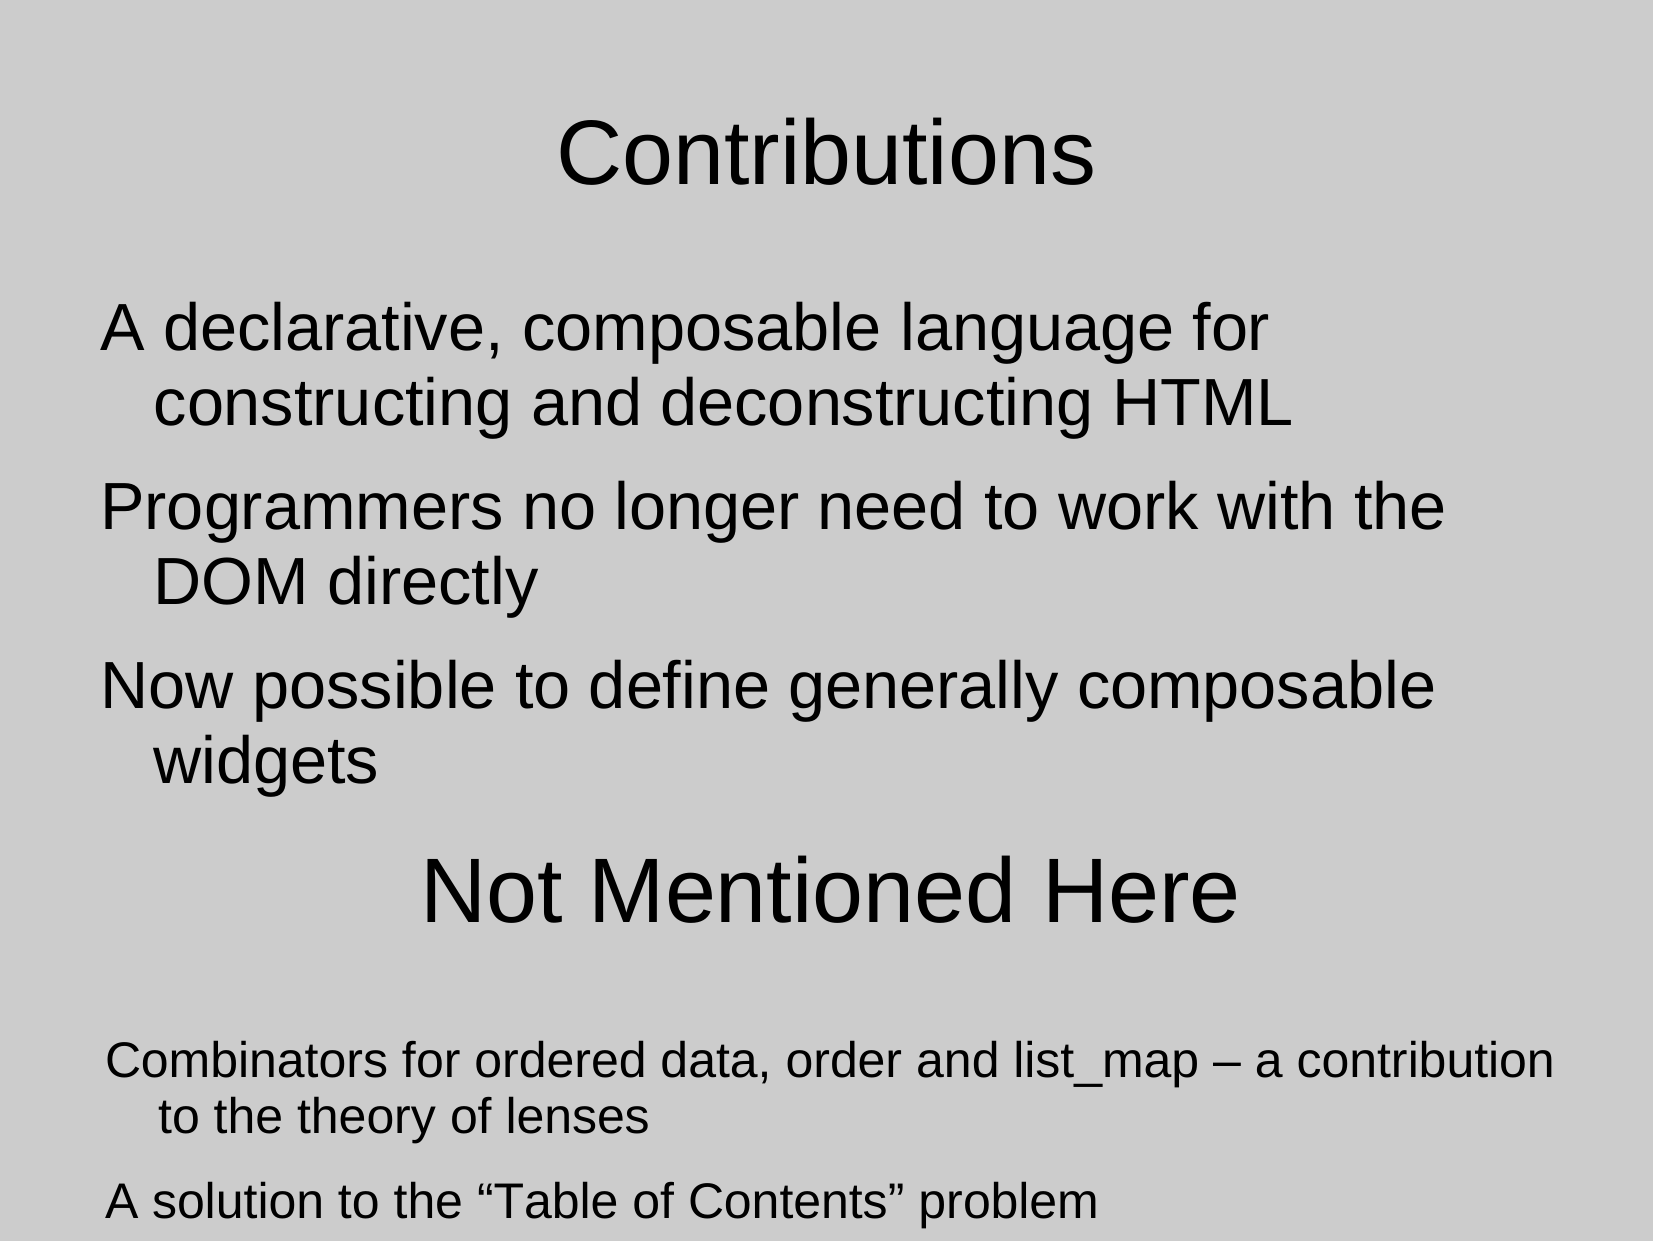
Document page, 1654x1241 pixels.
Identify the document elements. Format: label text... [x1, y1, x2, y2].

title Contributions [82, 49, 1571, 257]
title Not Mentioned Here [87, 787, 1576, 995]
list Combinators for ordered data, order and list_map – a contribution to the theory of lenses A solution to the “Table of Contents” problem [87, 1032, 1576, 1238]
list A declarative, composable language for constructing and deconstructing HTML Programmers no longer need to work with the DOM directly Now possible to define generally composable widgets [82, 290, 1571, 798]
